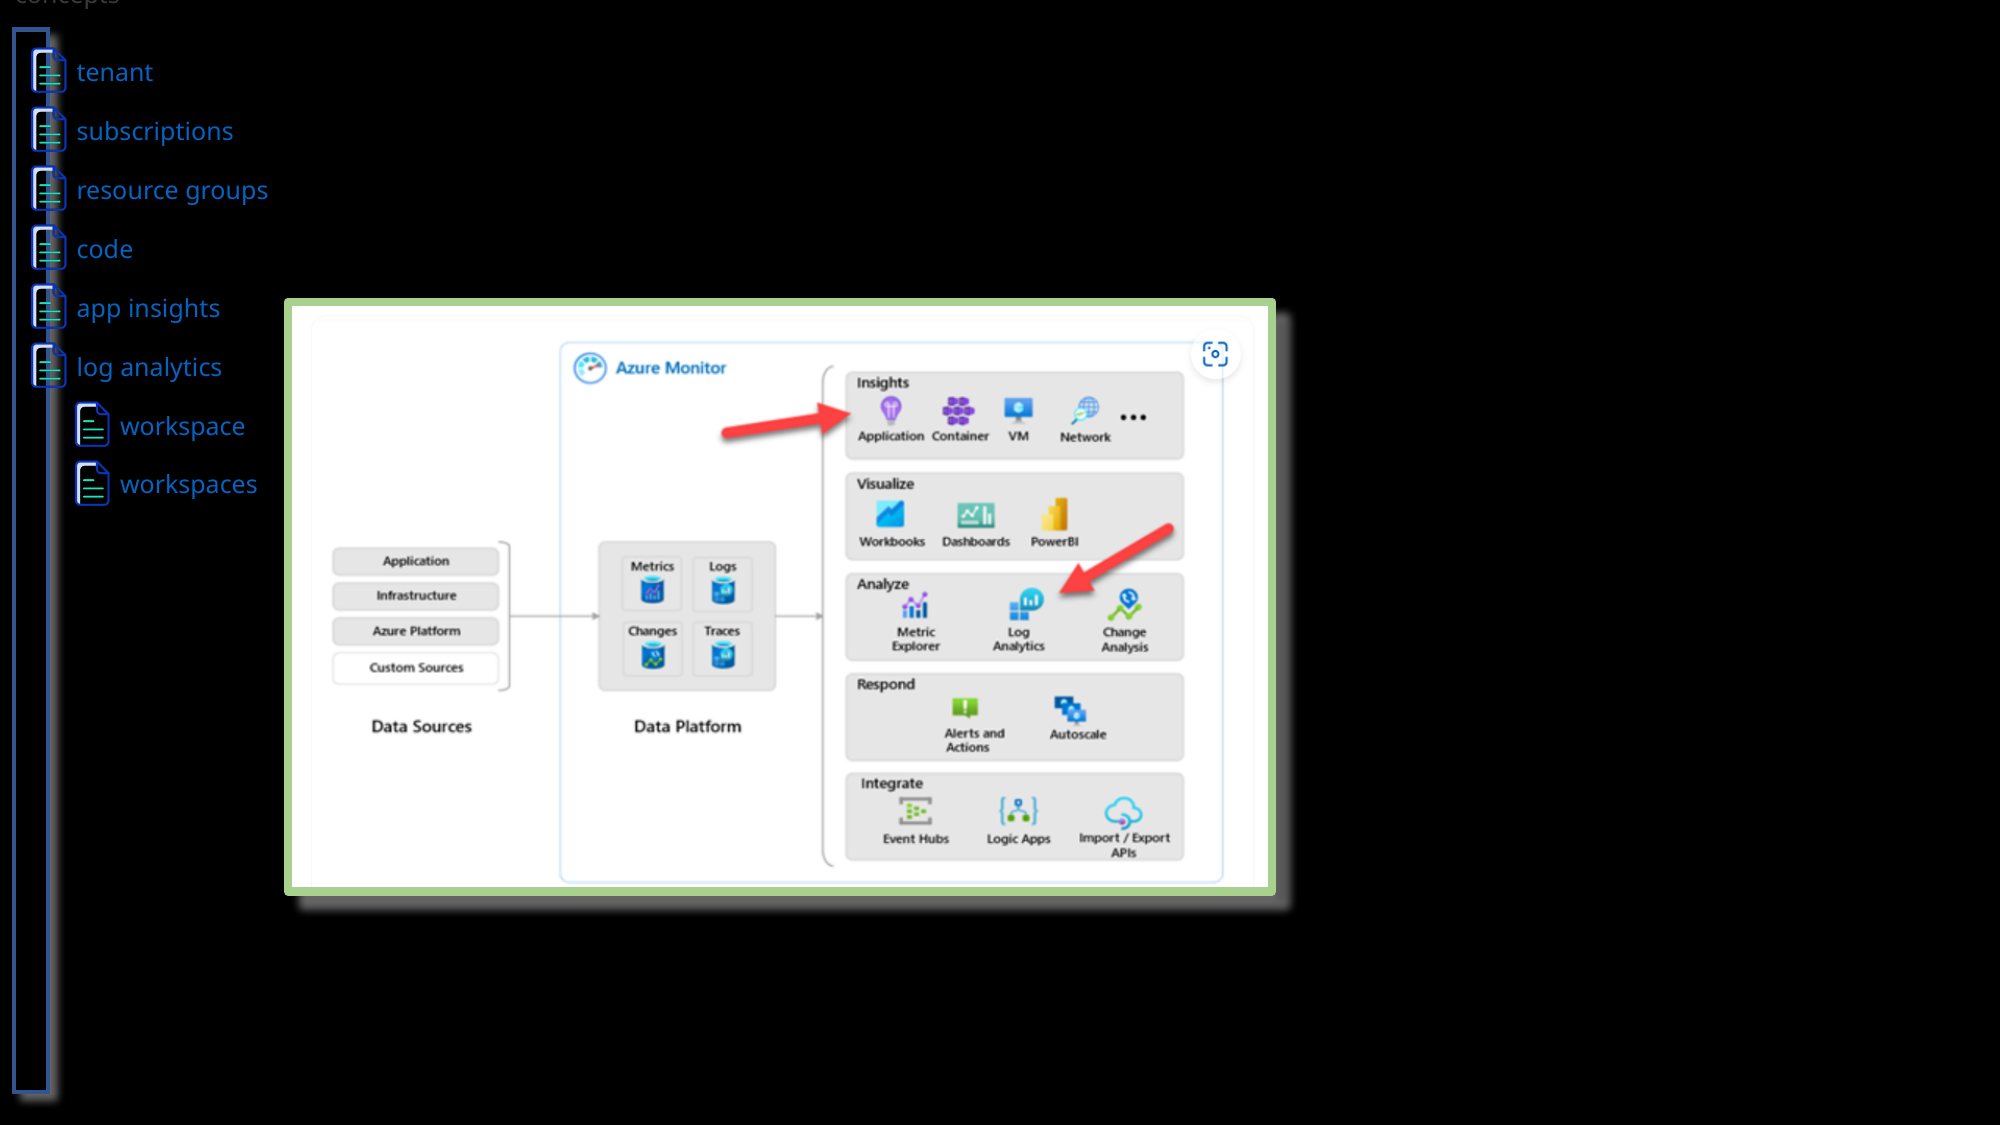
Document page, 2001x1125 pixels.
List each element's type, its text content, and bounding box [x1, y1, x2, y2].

picture [30, 165, 67, 211]
text_box workspaces [105, 461, 273, 511]
text_box log analytics [61, 343, 238, 393]
picture [291, 306, 1268, 888]
picture [30, 47, 67, 93]
picture [74, 401, 110, 447]
text_box workspace [105, 402, 261, 452]
picture [30, 224, 67, 270]
title 2. concepts [0, 0, 159, 1125]
text_box app insights [61, 285, 236, 334]
picture [30, 342, 67, 388]
text_box tenant [61, 49, 169, 99]
text_box code [61, 226, 149, 275]
text_box subscriptions [61, 108, 249, 158]
picture [30, 283, 67, 329]
text_box resource groups [61, 167, 284, 217]
picture [74, 460, 110, 506]
picture [30, 106, 67, 152]
